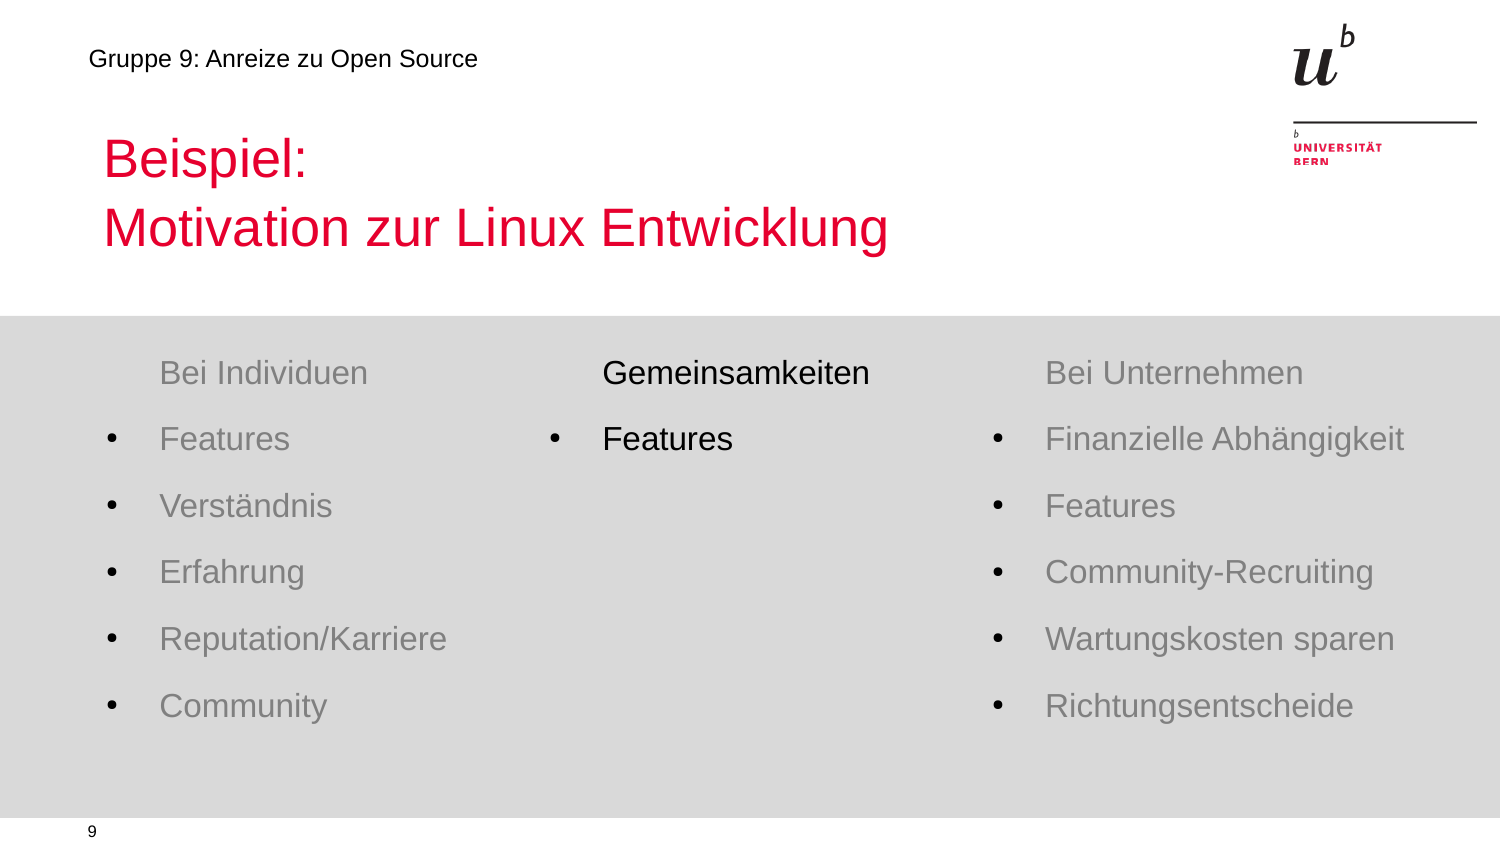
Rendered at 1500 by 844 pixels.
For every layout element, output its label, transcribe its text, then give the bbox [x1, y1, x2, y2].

list Bei Unternehmen Finanzielle Abhängigkeit Features Community-Recruiting Wartungskosten sparen Richtungsentscheide [974, 354, 1418, 739]
list Bei Individuen Features Verständnis Erfahrung Reputation/Karriere Community [88, 354, 571, 739]
text_box Beispiel: Motivation zur Linux Entwicklung [88, 111, 1241, 336]
list Gemeinsamkeiten Features [531, 354, 945, 680]
